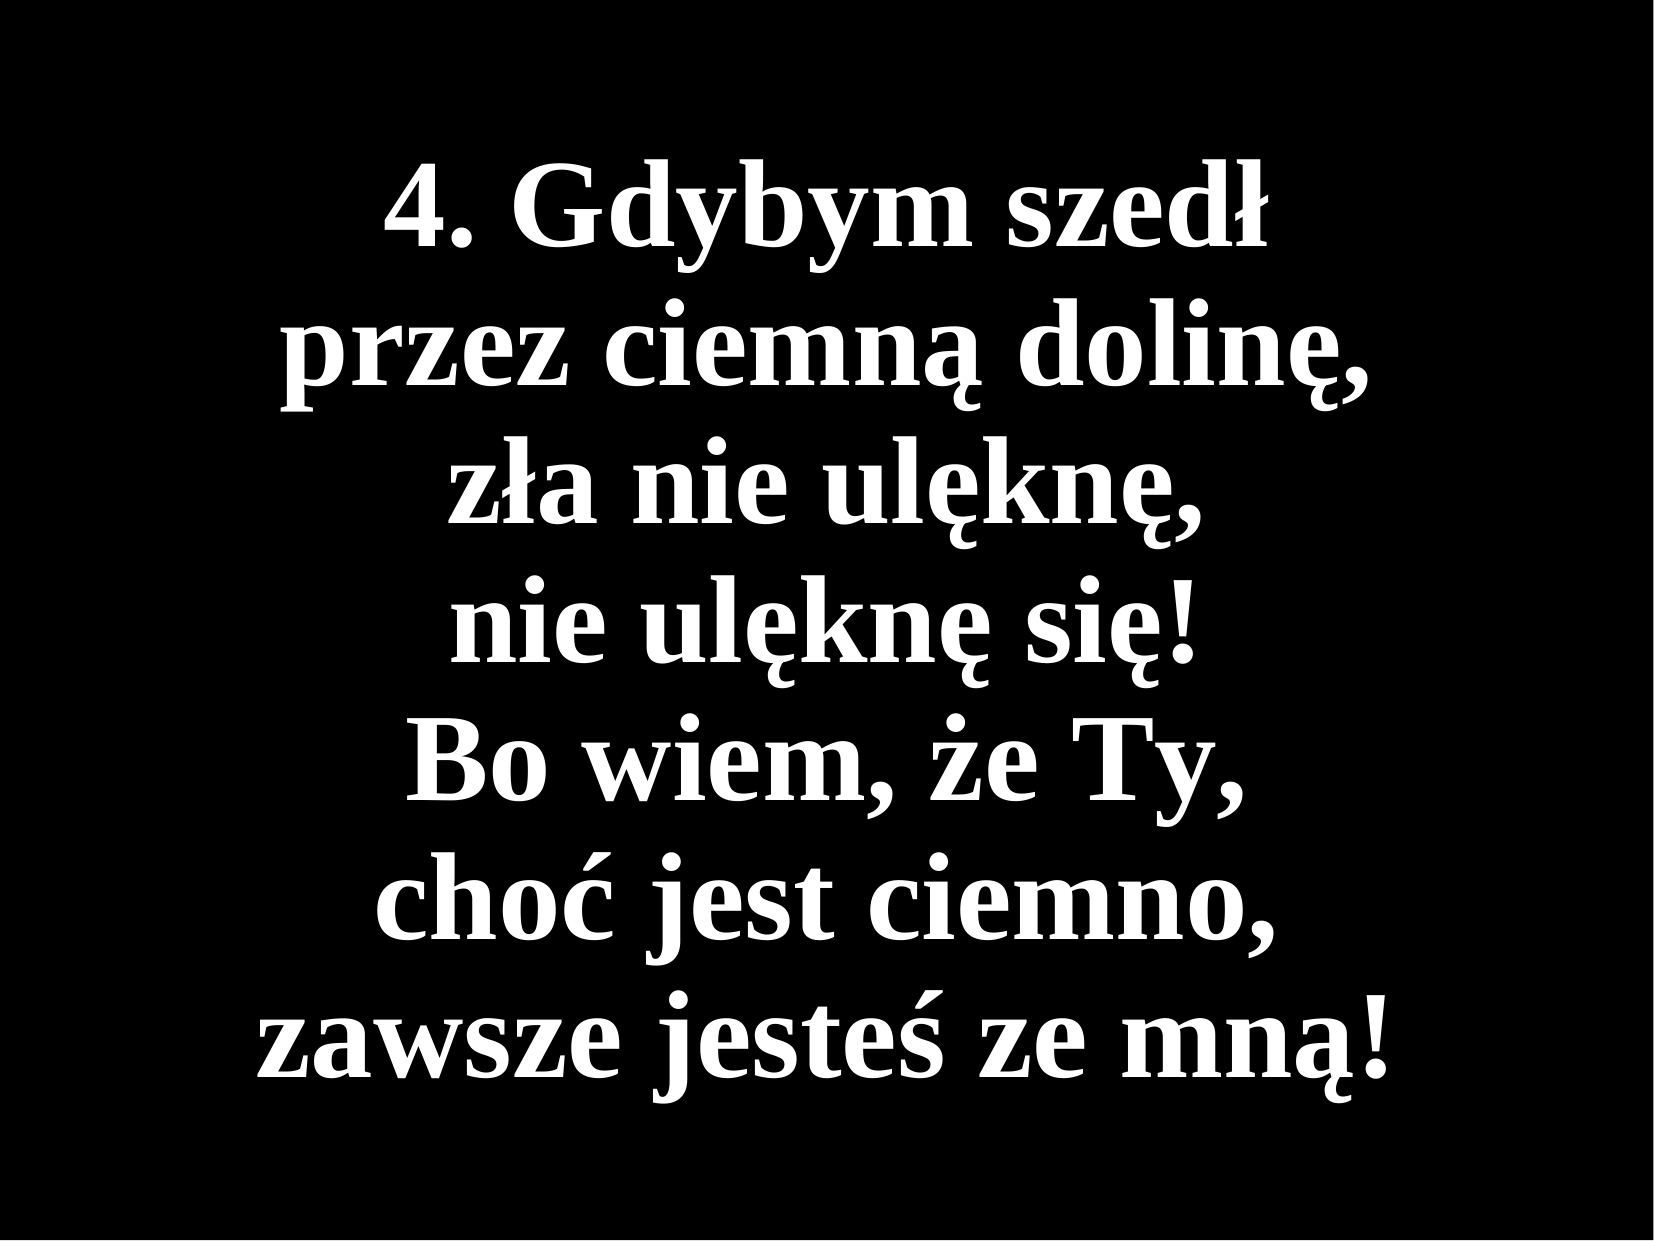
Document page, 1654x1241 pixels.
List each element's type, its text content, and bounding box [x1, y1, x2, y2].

title 4. Gdybym szedł przez ciemną dolinę, zła nie ulęknę, nie ulęknę się! Bo wiem, że Ty, choć jest ciemno, zawsze jesteś ze mną! [0, 0, 1654, 1241]
